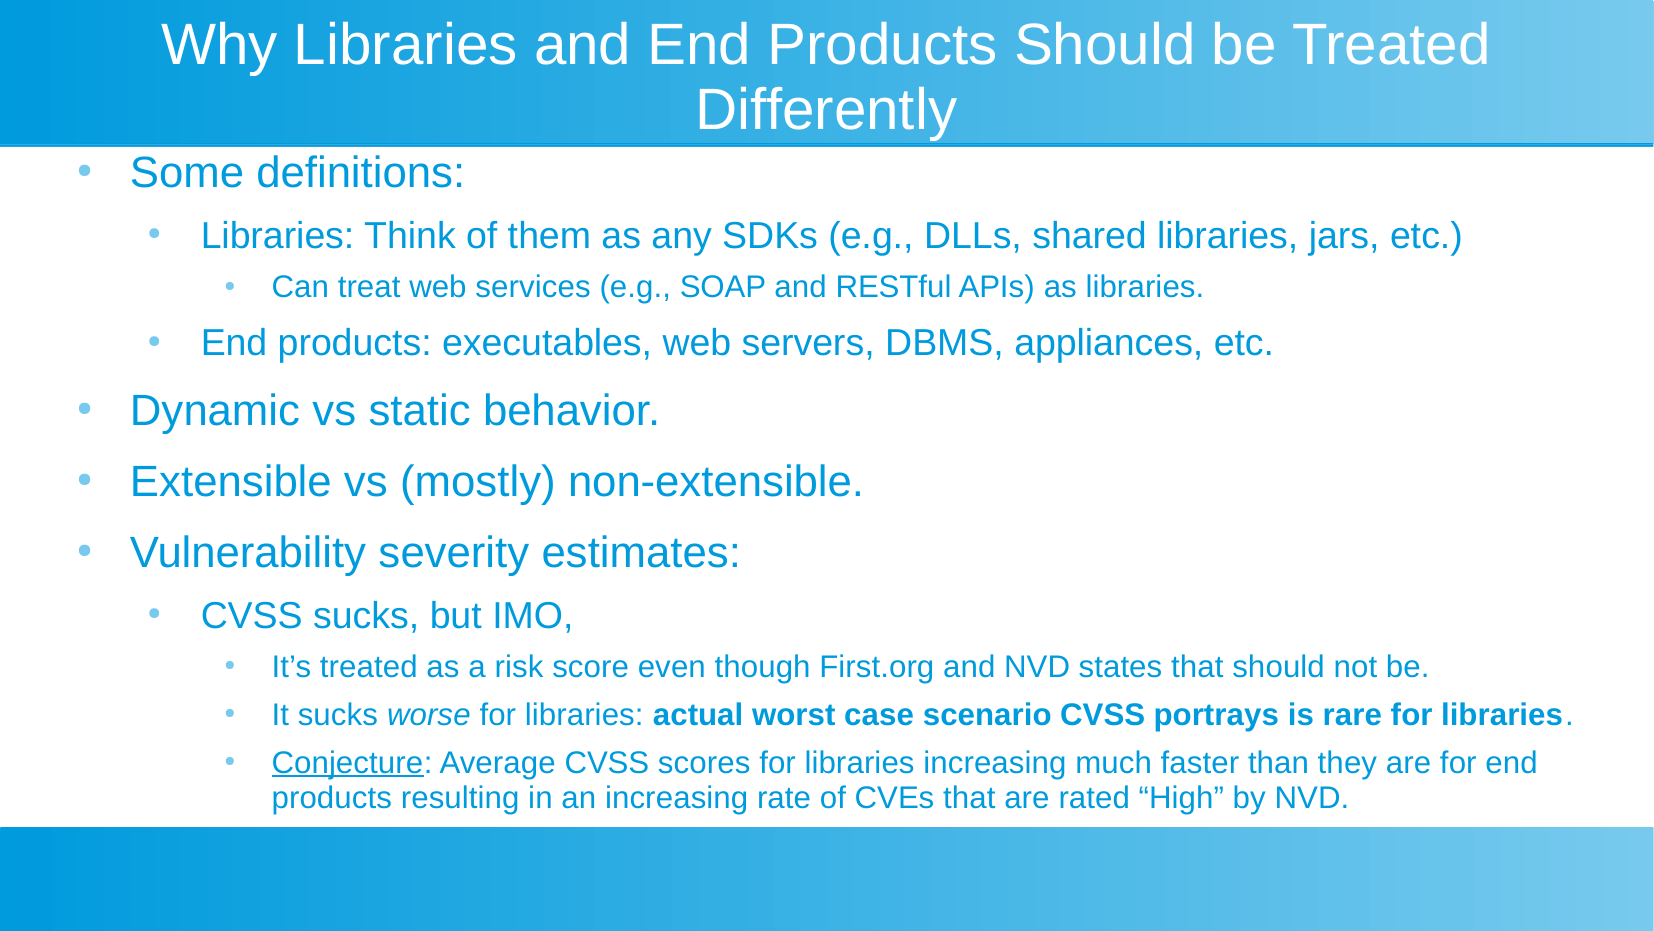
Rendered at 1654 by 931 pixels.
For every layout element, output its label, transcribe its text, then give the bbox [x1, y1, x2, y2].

list Some definitions: Libraries: Think of them as any SDKs (e.g., DLLs, shared libraries, jars, etc.) Can treat web services (e.g., SOAP and RESTful APIs) as libraries. End products: executables, web servers, DBMS, appliances, etc. Dynamic vs static behavior. Extensible vs (mostly) non-extensible. Vulnerability severity estimates: CVSS sucks, but IMO, It’s treated as a risk score even though First.org and NVD states that should not be. It sucks worse for libraries: actual worst case scenario CVSS portrays is rare for libraries. Conjecture: Average CVSS scores for libraries increasing much faster than they are for end products resulting in an increasing rate of CVEs that are rated “High” by NVD. [59, 147, 1595, 813]
title Why Libraries and End Products Should be Treated Differently [59, 2, 1595, 147]
